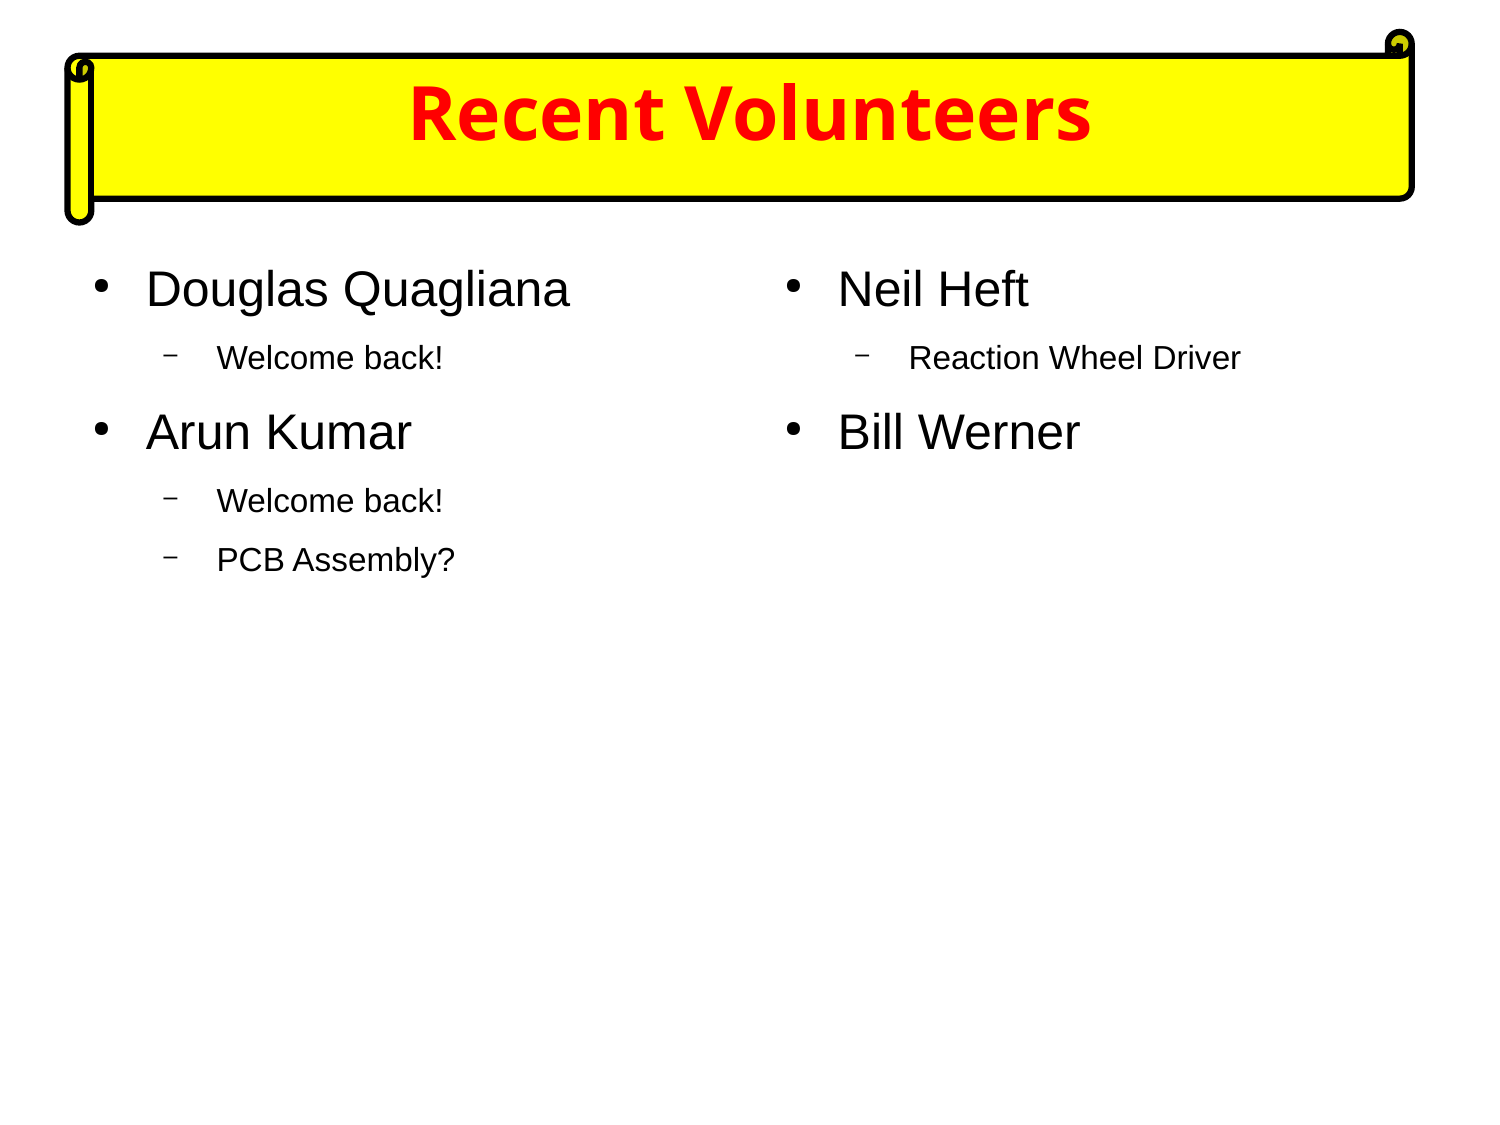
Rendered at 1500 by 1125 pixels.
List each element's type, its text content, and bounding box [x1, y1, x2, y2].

text_box Recent Volunteers [0, 58, 1500, 164]
text_box [72, 31, 1412, 58]
list Neil Heft Reaction Wheel Driver Bill Werner [766, 263, 1426, 916]
text_box [67, 164, 1412, 223]
list Douglas Quagliana Welcome back! Arun Kumar Welcome back! PCB Assembly? [75, 263, 734, 916]
